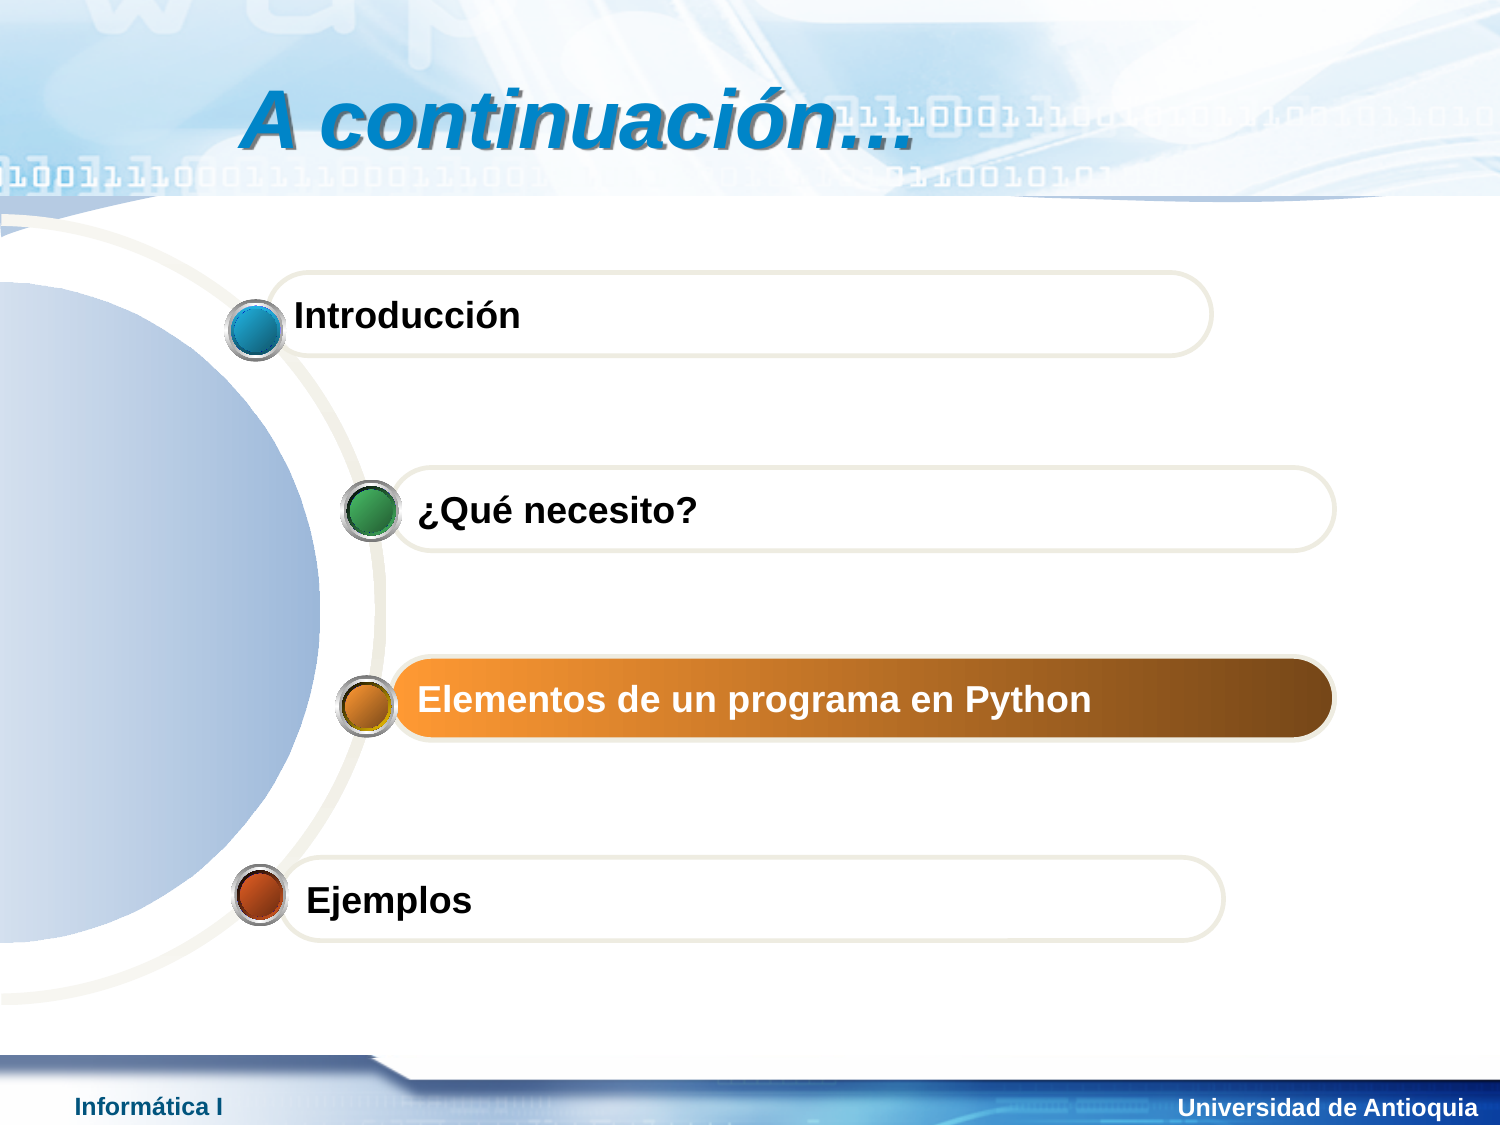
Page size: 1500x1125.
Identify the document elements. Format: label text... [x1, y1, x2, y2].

text_box Elementos de un programa en Python [391, 656, 1335, 740]
text_box Ejemplos [282, 857, 1224, 941]
text_box ¿Qué necesito? [395, 467, 1335, 551]
text_box Introducción [269, 272, 1212, 356]
picture [0, 1055, 1500, 1125]
text_box [1, 214, 403, 1006]
text_box [0, 281, 320, 943]
title A continuación… [224, 57, 1438, 150]
picture [0, 0, 1500, 196]
